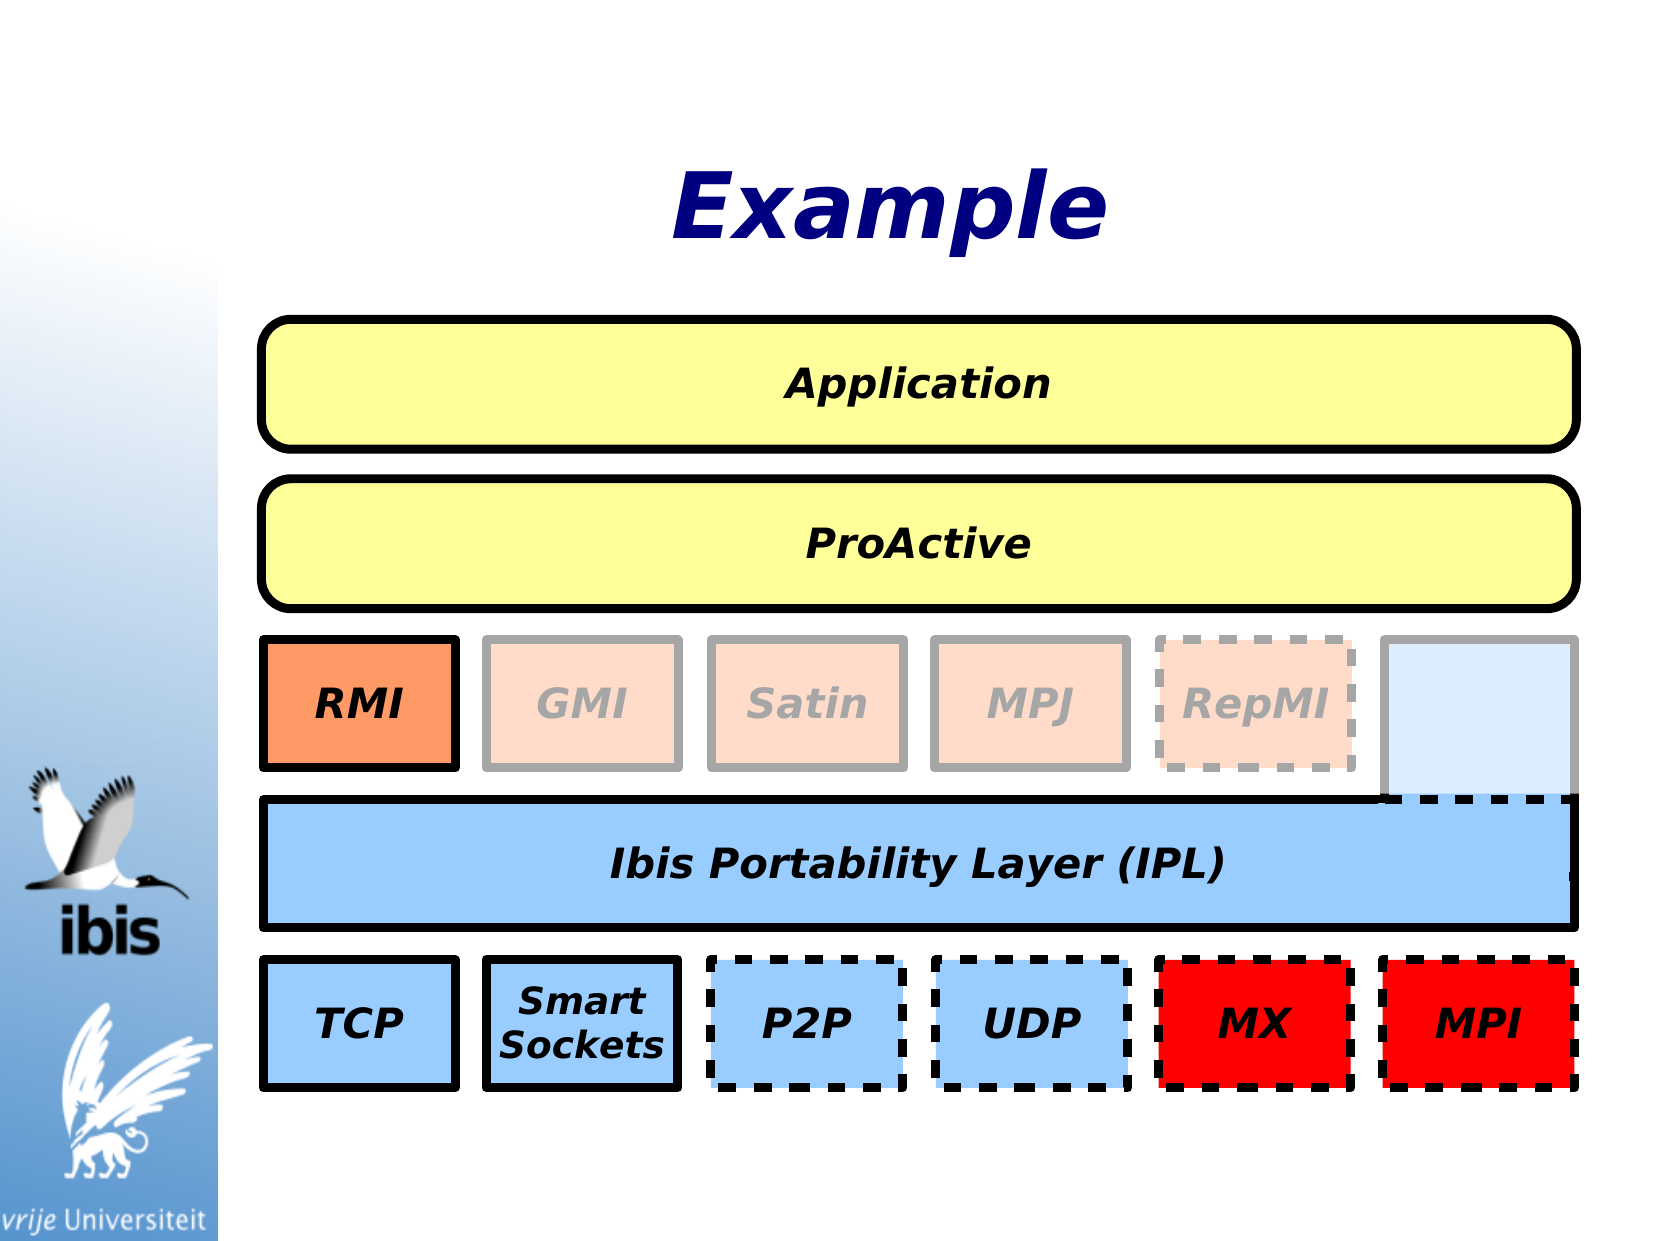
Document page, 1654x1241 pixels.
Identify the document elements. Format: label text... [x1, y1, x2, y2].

text_box [470, 625, 1606, 895]
text_box ProActive [261, 478, 1577, 609]
text_box P2P [710, 959, 903, 1088]
picture [0, 0, 218, 1241]
text_box MX [1158, 959, 1351, 1088]
text_box MPI [1382, 959, 1575, 1088]
text_box UDP [935, 959, 1128, 1088]
text_box RMI [263, 639, 456, 768]
text_box Application [261, 319, 1577, 450]
text_box Smart Sockets [486, 959, 678, 1088]
text_box Ibis Portability Layer (IPL) [263, 799, 1575, 928]
text_box TCP [263, 959, 456, 1088]
title Example [248, 102, 1534, 310]
